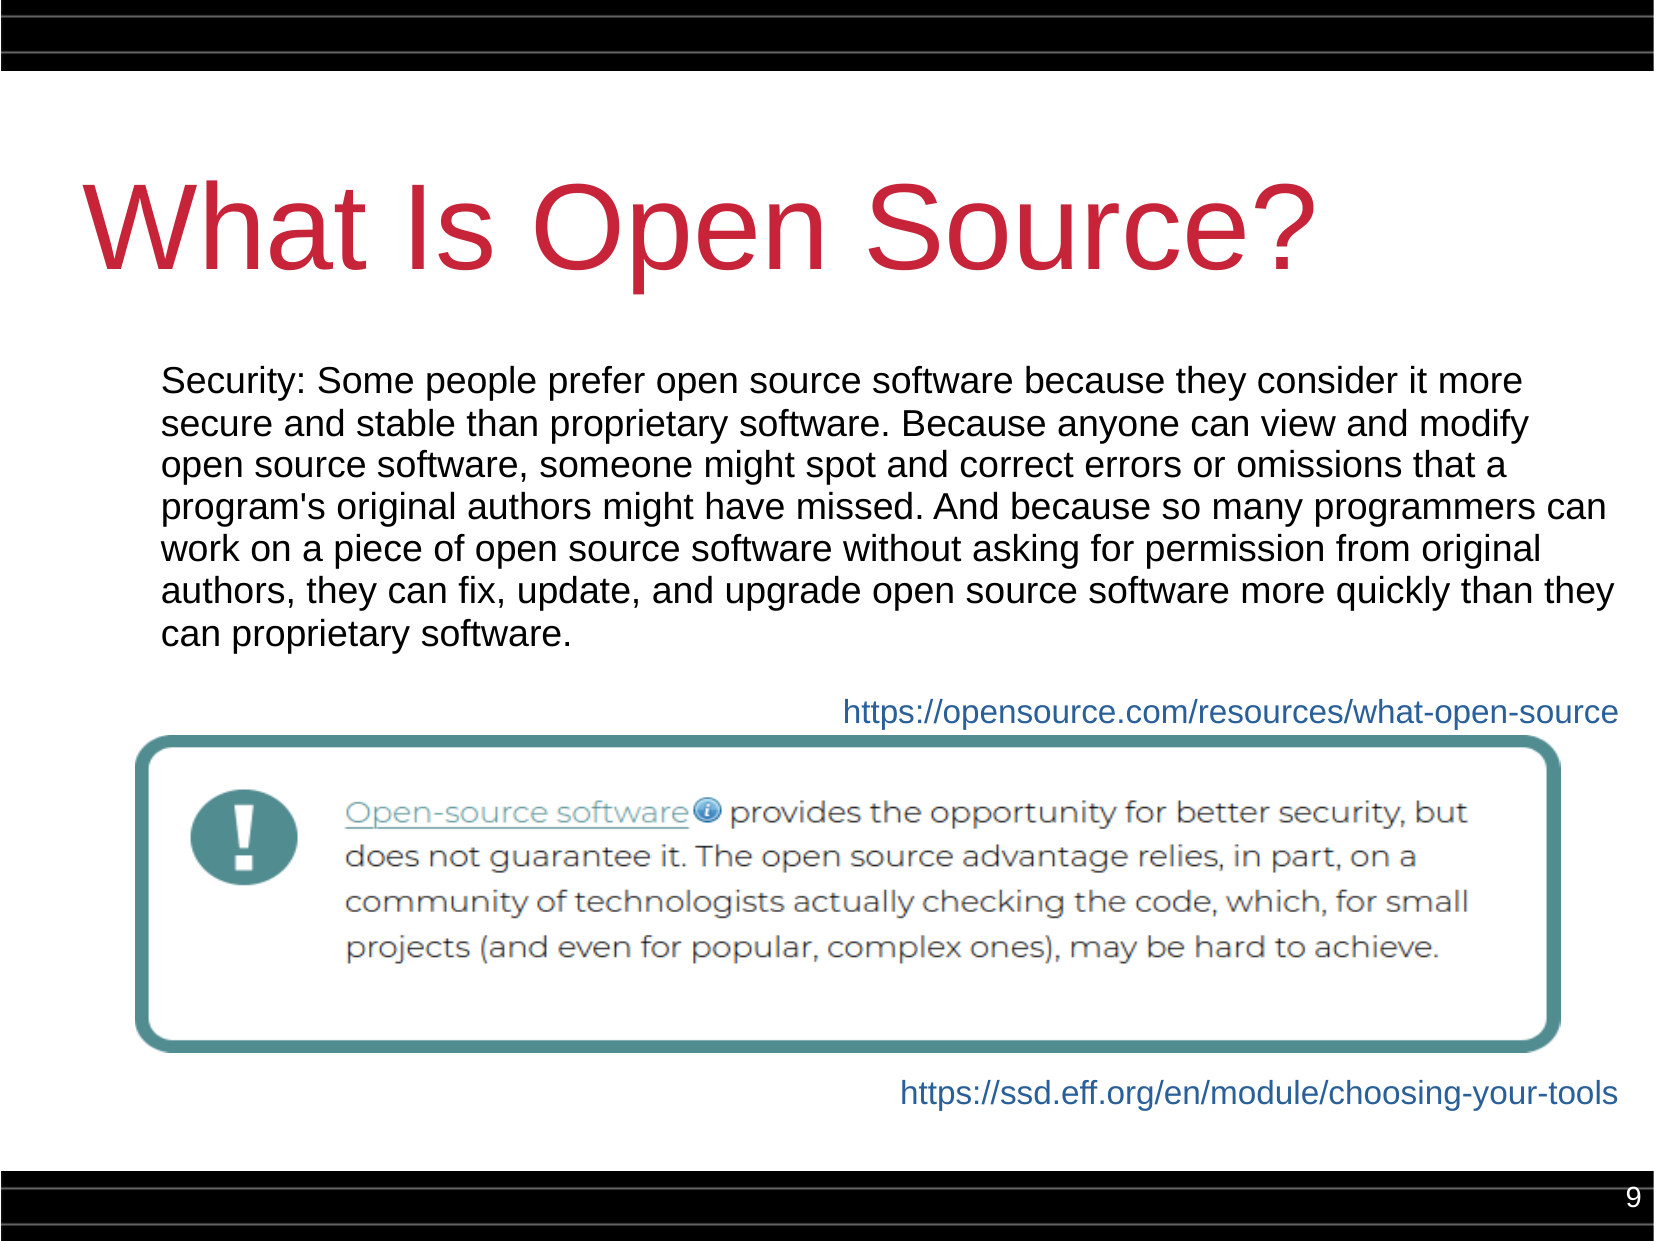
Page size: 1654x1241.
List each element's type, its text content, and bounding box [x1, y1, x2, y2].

list Security: Some people prefer open source software because they consider it more secure and stable than proprietary software. Because anyone can view and modify open source software, someone might spot and correct errors or omissions that a program's original authors might have missed. And because so many programmers can work on a piece of open source software without asking for permission from original authors, they can fix, update, and upgrade open source software more quickly than they can proprietary software. https://opensource.com/resources/what-open-source https://ssd.eff.org/en/module/choosing-your-tools [90, 360, 1621, 1126]
picture [1, 0, 1654, 71]
picture [135, 735, 1561, 1053]
picture [1, 1171, 1654, 1241]
title What Is Open Source? [82, 123, 1571, 331]
